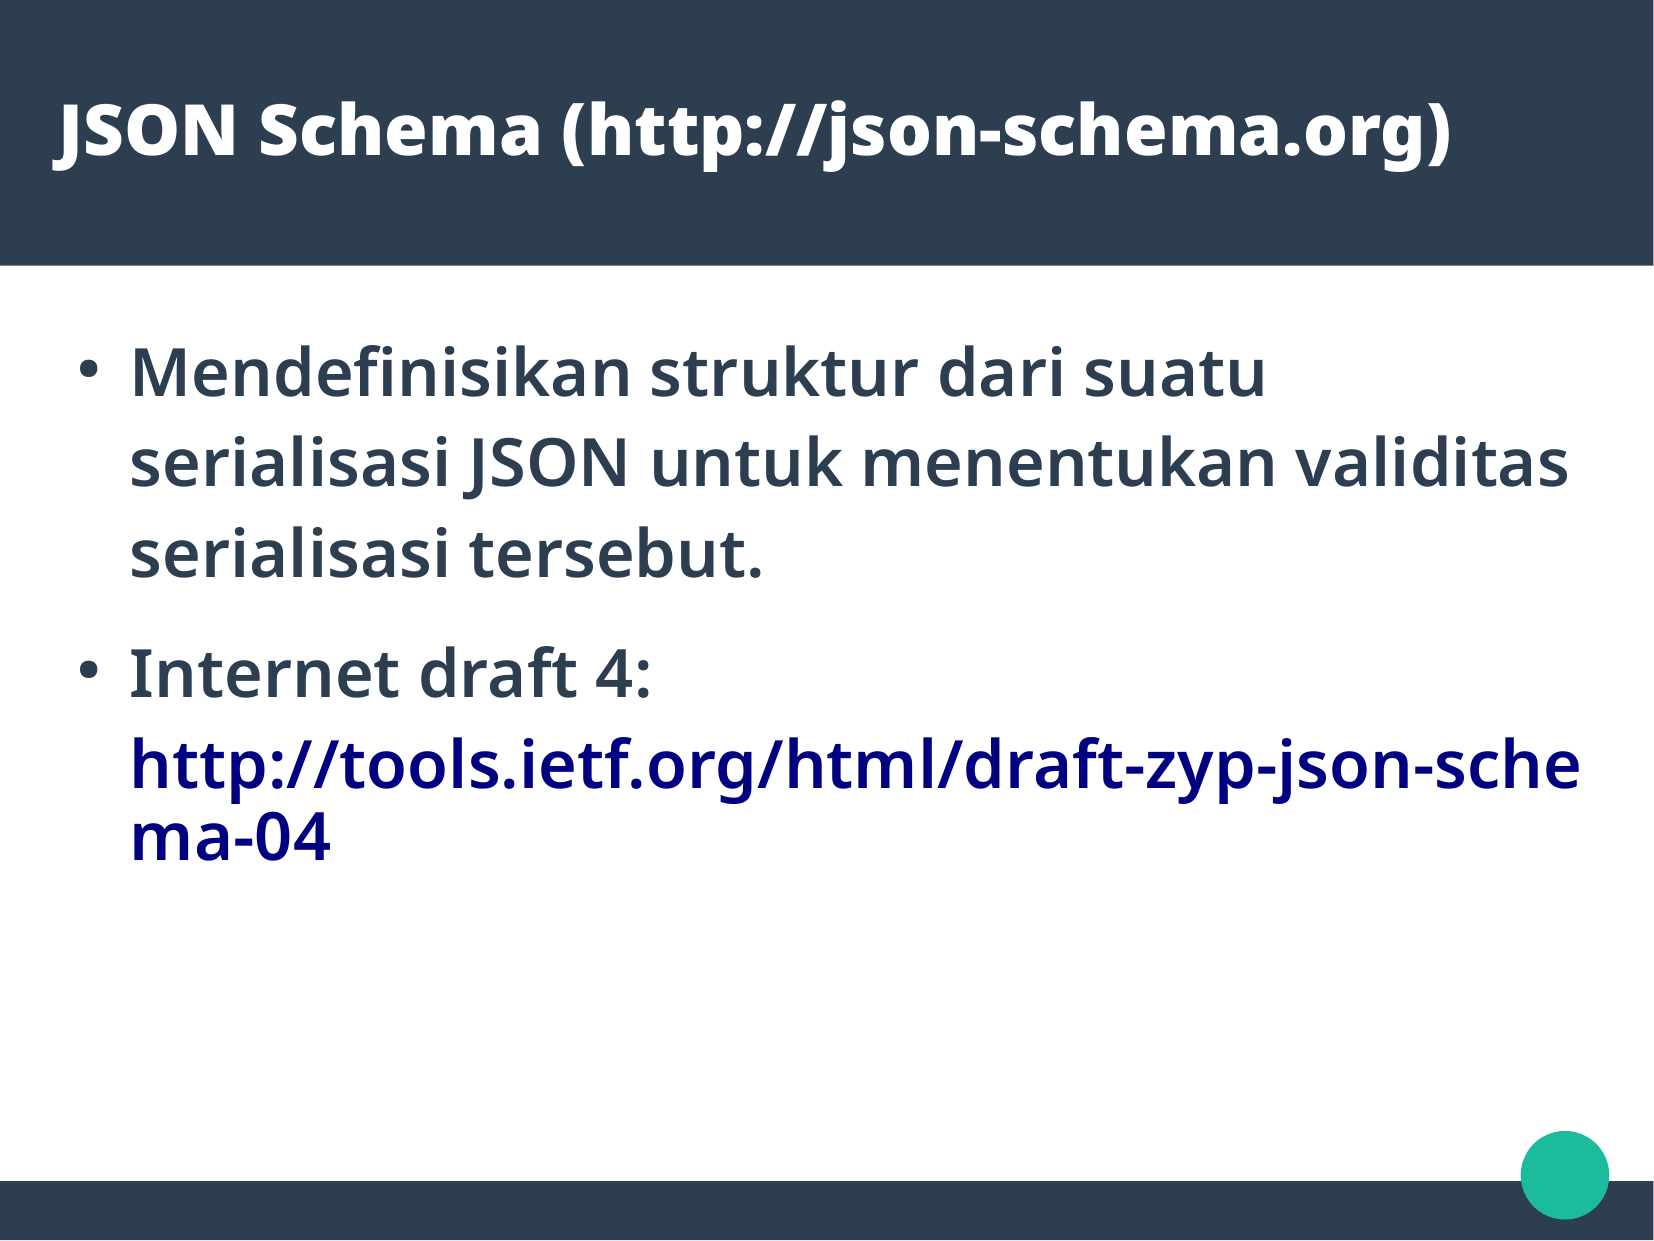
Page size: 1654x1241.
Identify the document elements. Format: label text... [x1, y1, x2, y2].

list Mendefinisikan struktur dari suatu serialisasi JSON untuk menentukan validitas serialisasi tersebut. Internet draft 4: http://tools.ietf.org/html/draft-zyp-json-schema-04 [59, 324, 1595, 1152]
title JSON Schema (http://json-schema.org) [59, 49, 1595, 207]
